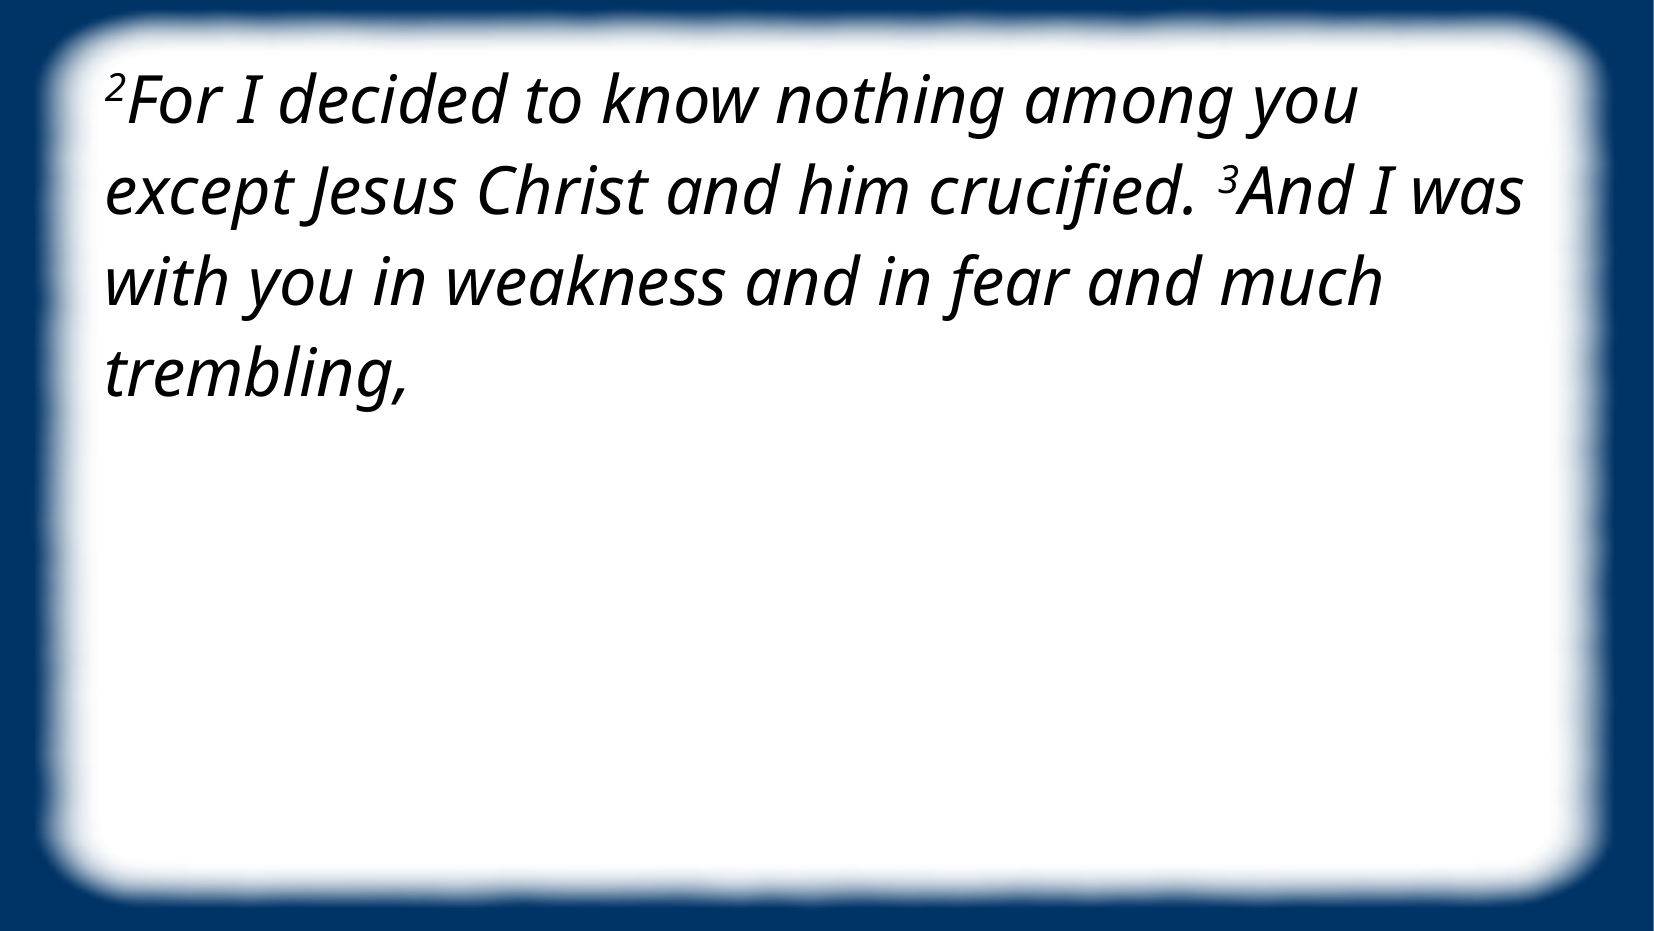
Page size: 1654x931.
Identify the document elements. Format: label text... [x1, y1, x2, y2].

picture [0, 0, 1654, 931]
text_box 2For I decided to know nothing among you except Jesus Christ and him crucified. 3And I was with you in weakness and in fear and much trembling, [90, 45, 1561, 415]
